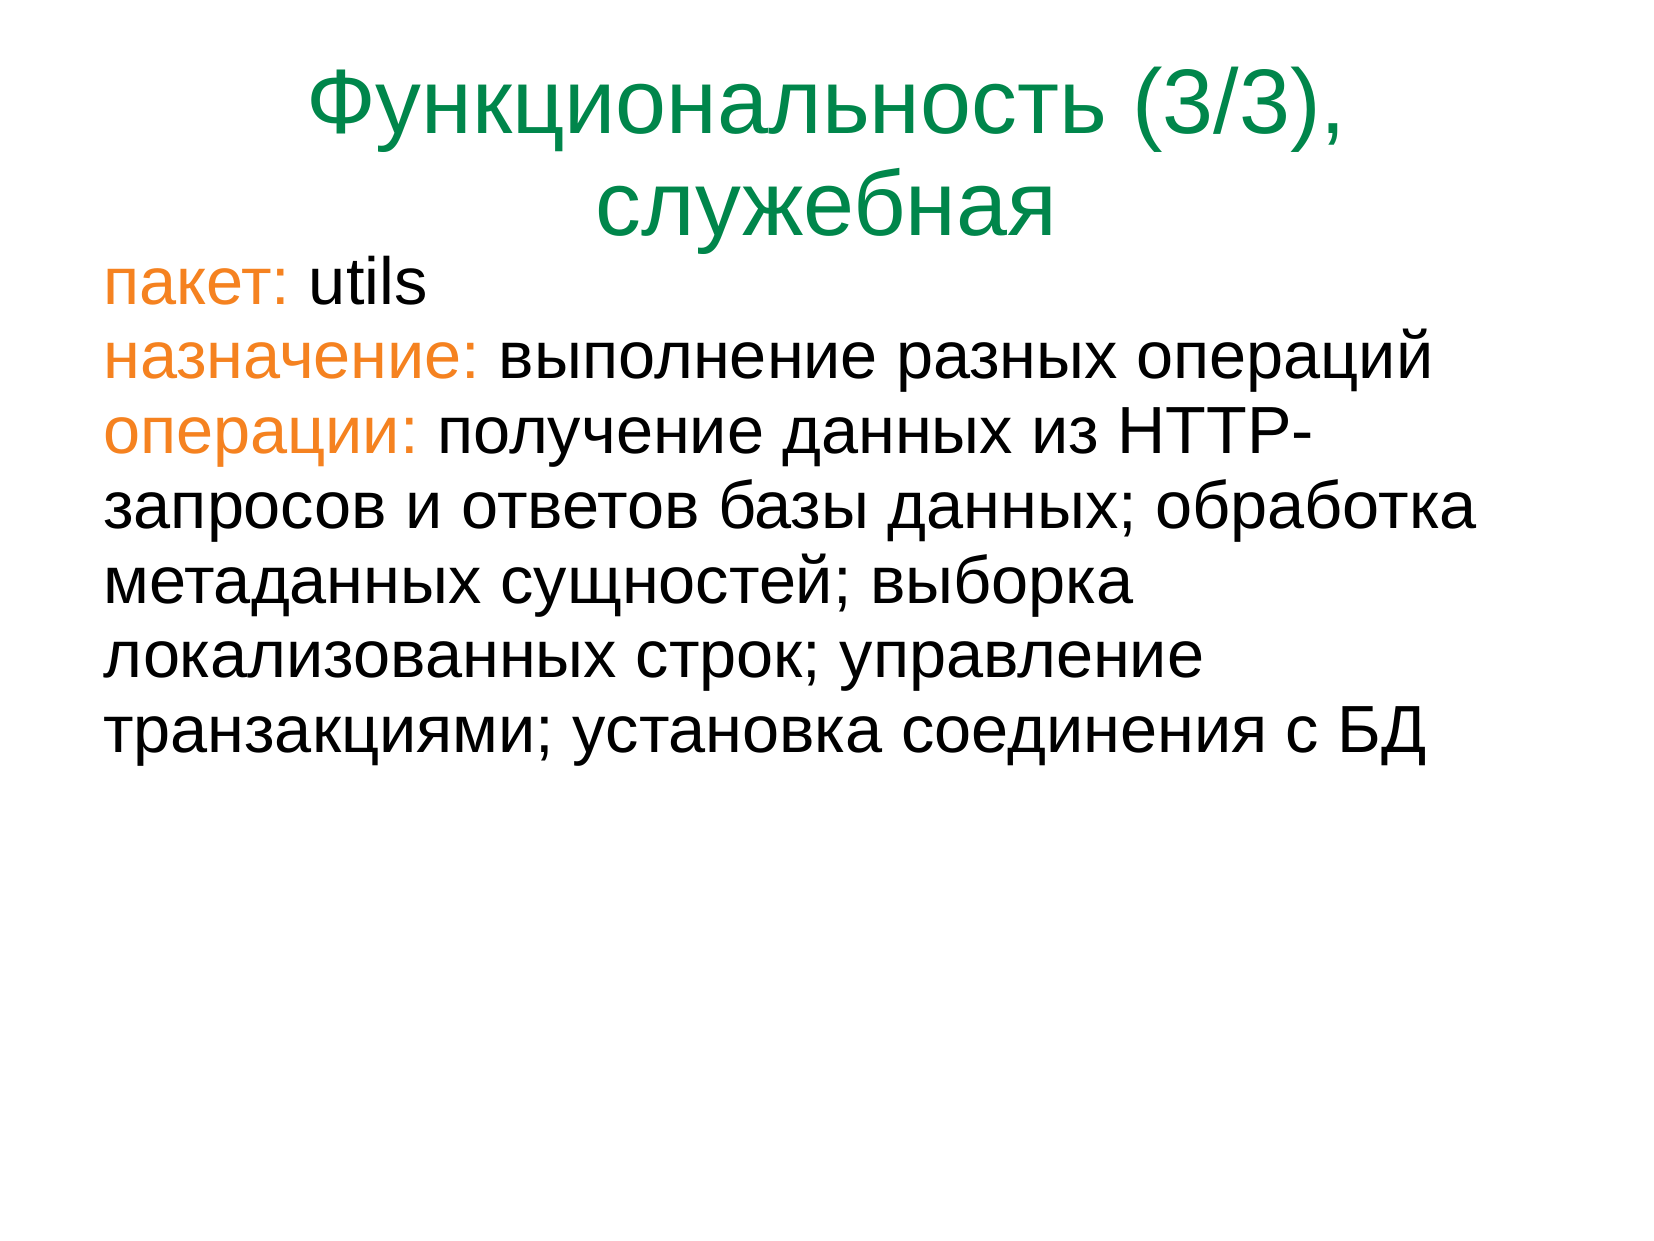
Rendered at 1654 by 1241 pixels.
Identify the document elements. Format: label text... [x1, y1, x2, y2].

title Функциональность (3/3), служебная [82, 49, 1571, 257]
text_box пакет: utils назначение: выполнение разных операций операции: получение данных из HTTP-запросов и ответов базы данных; обработка метаданных сущностей; выборка локализованных строк; управление транзакциями; установка соединения с БД [88, 236, 1595, 920]
